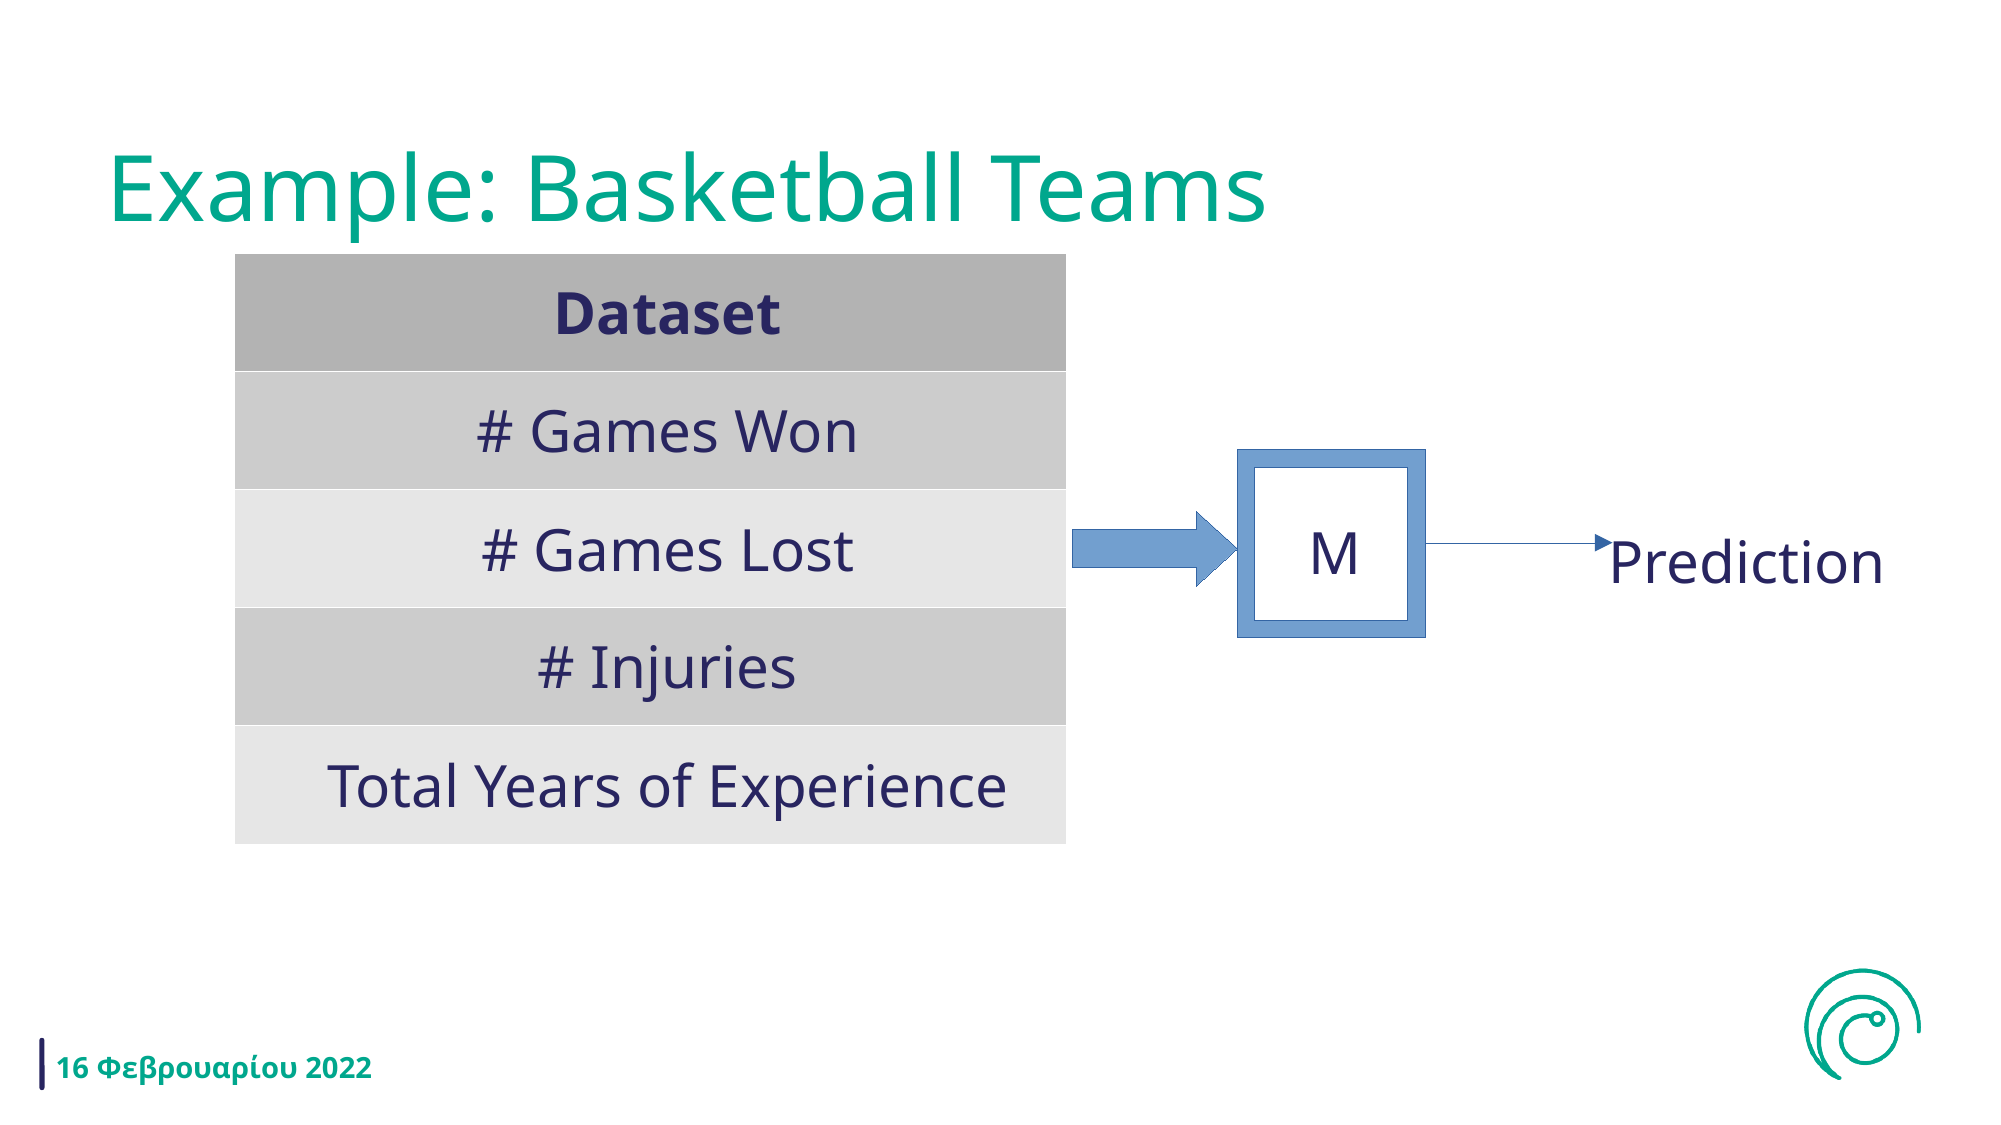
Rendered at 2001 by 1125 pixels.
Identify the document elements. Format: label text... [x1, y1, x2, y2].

table_cell # Games Lost [235, 490, 1066, 607]
table_cell # Injuries [235, 608, 1066, 725]
table_header Dataset [235, 254, 1066, 371]
text_box [1237, 449, 1426, 638]
table_cell Total Years of Experience [235, 726, 1066, 844]
text_box M [1200, 510, 1388, 587]
table_cell # Games Won [235, 372, 1066, 489]
title Example: Basketball Teams [91, 82, 1876, 300]
picture [1804, 968, 1921, 1080]
text_box [1072, 511, 1200, 587]
text_box Prediction [1500, 518, 2000, 751]
